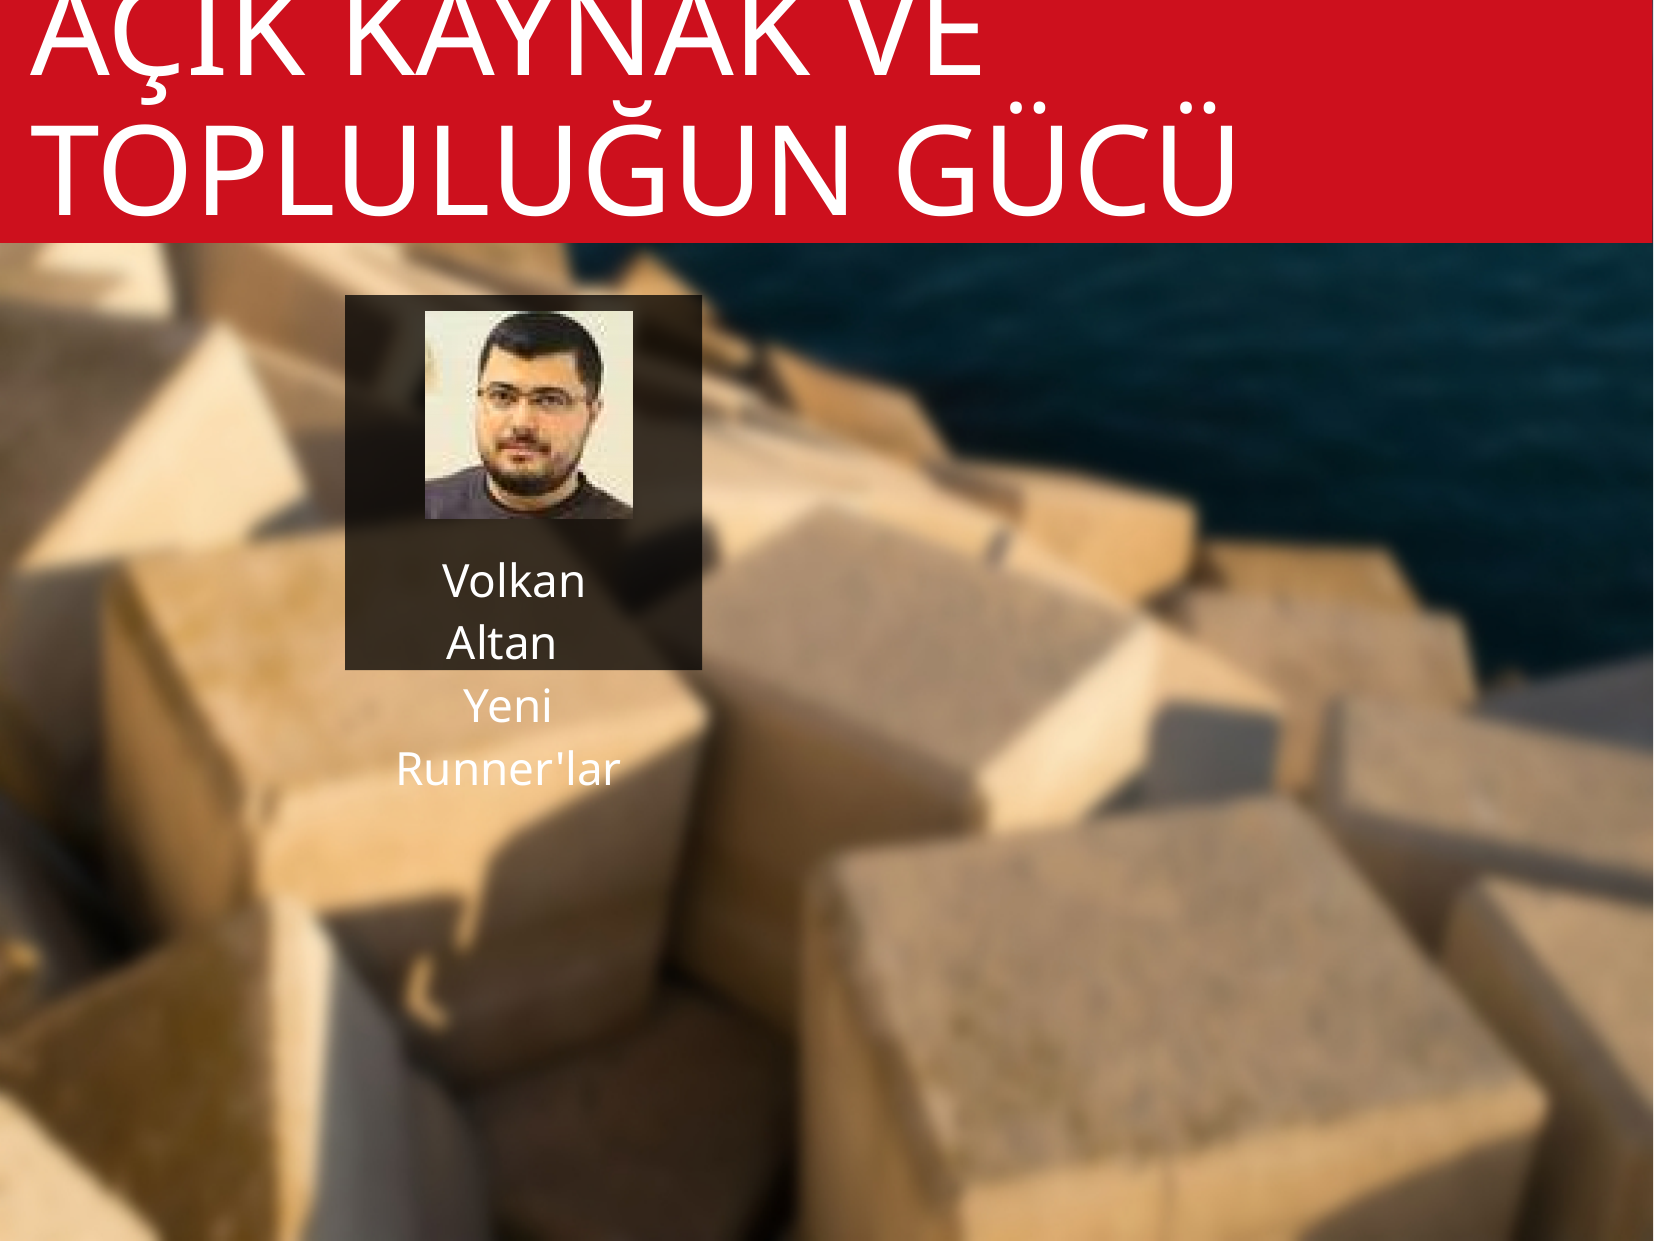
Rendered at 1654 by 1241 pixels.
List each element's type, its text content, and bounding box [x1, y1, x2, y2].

text_box Volkan Altan Yeni Runner'lar [380, 540, 681, 671]
title AÇIK KAYNAK VE TOPLULUĞUN GÜCÜ [0, 0, 1653, 207]
picture [0, 0, 1654, 1241]
text_box [345, 295, 703, 671]
